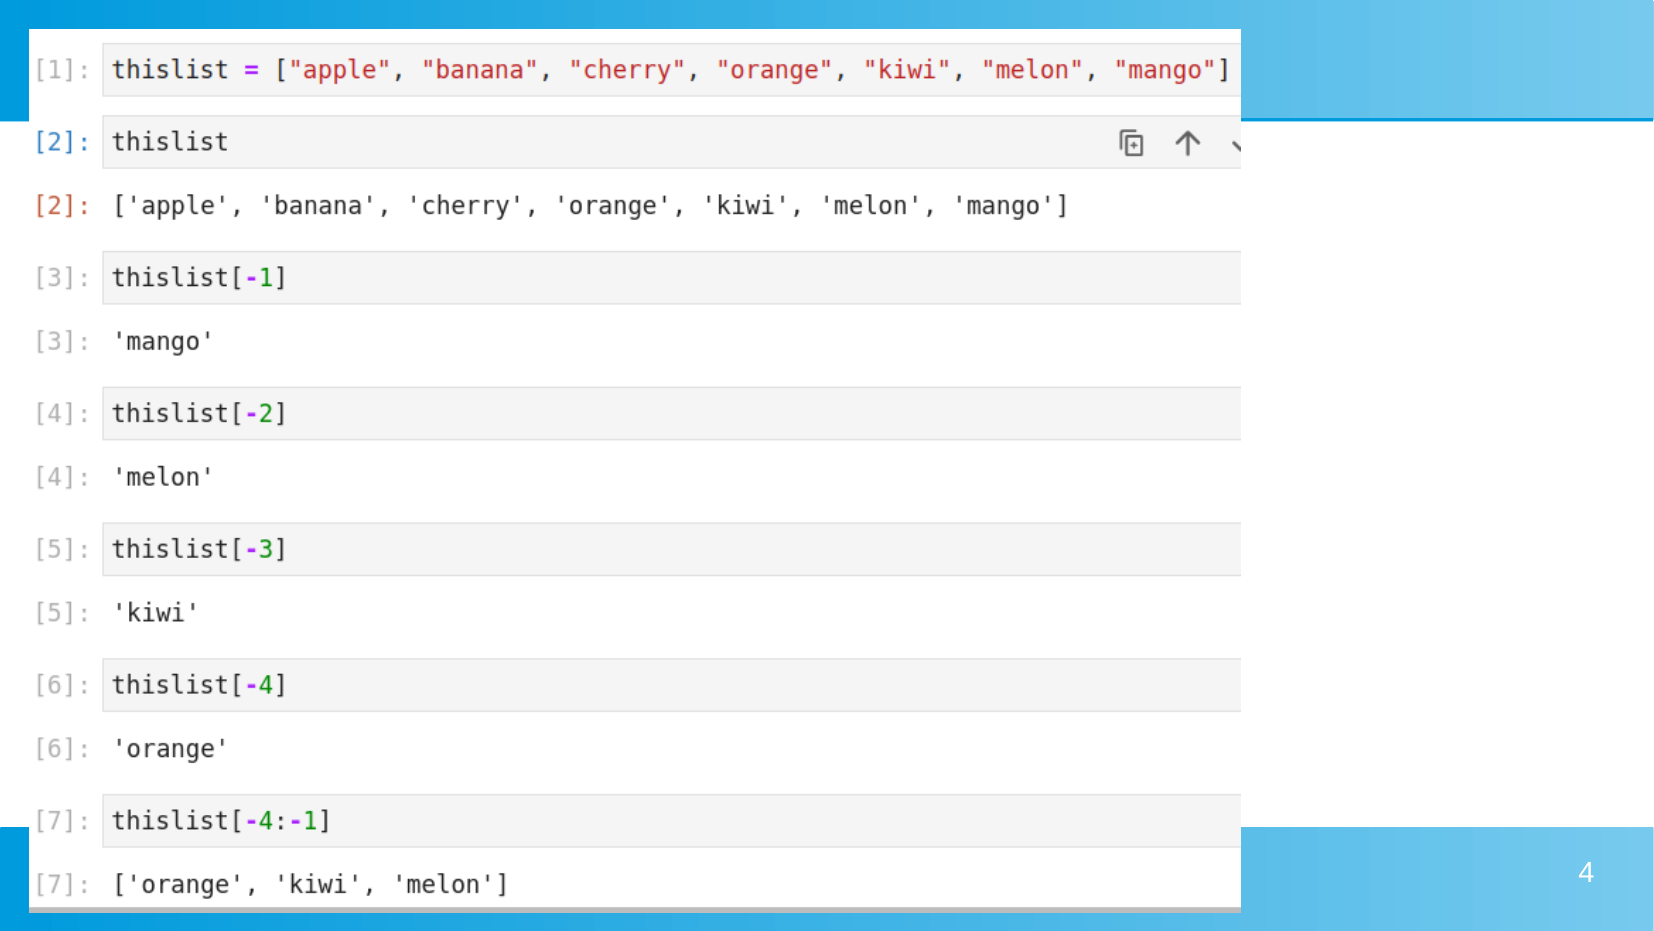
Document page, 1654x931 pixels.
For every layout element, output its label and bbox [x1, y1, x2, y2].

picture [29, 29, 1241, 913]
